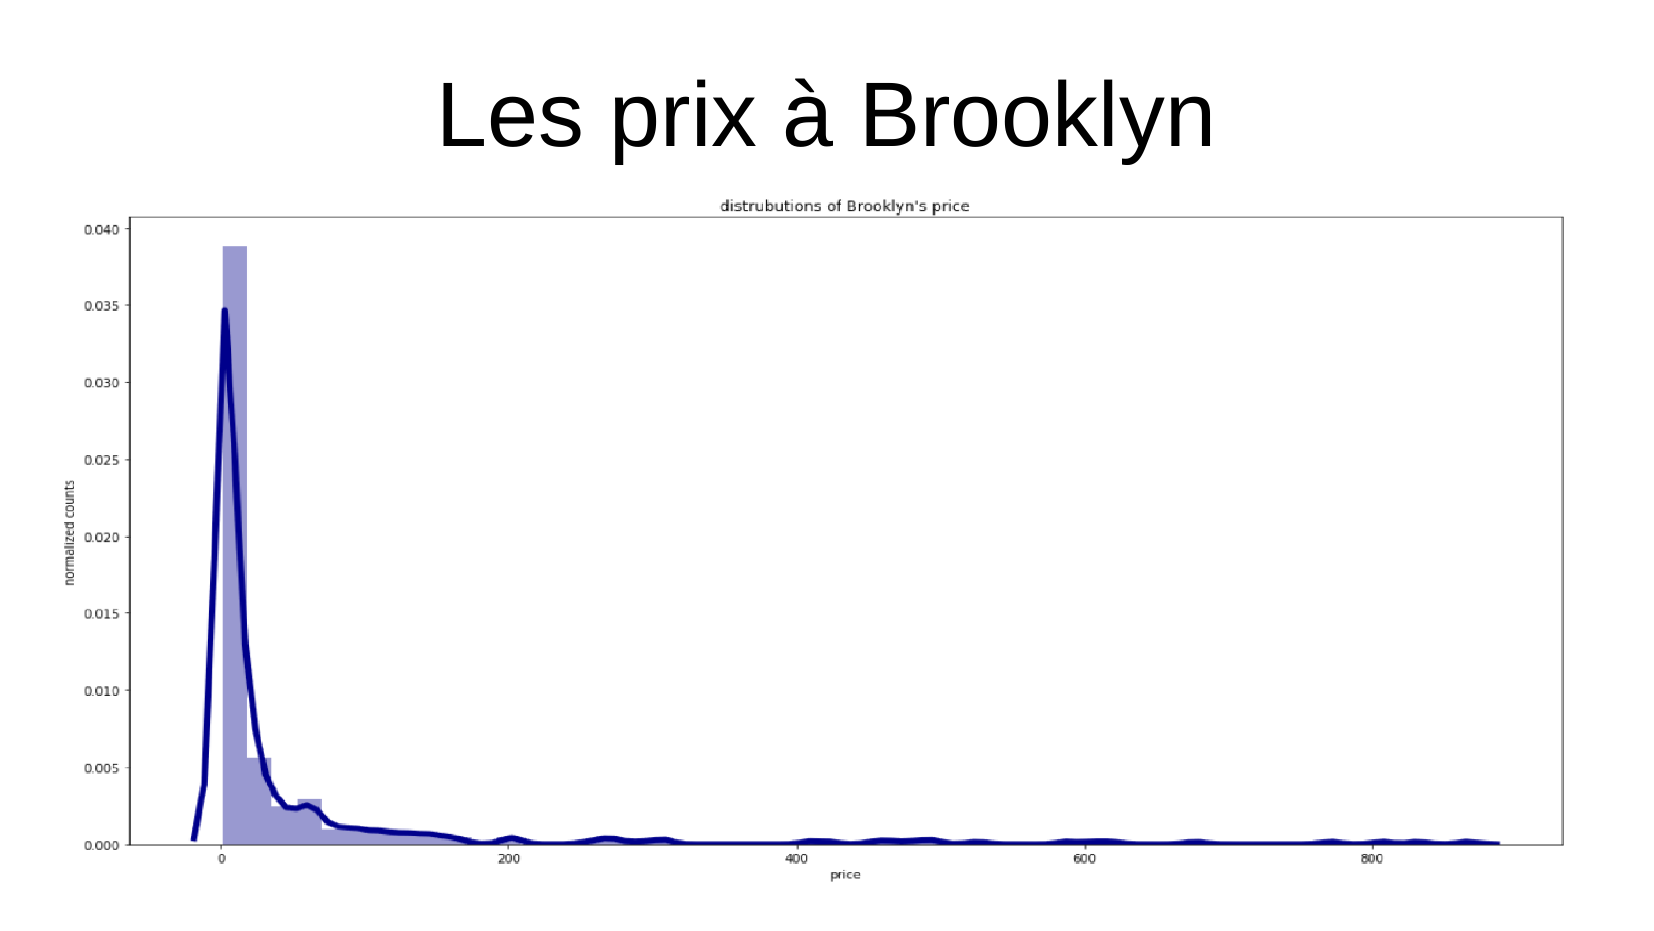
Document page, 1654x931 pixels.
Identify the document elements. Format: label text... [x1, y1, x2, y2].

title Les prix à Brooklyn [82, 37, 1571, 177]
picture [35, 177, 1607, 895]
